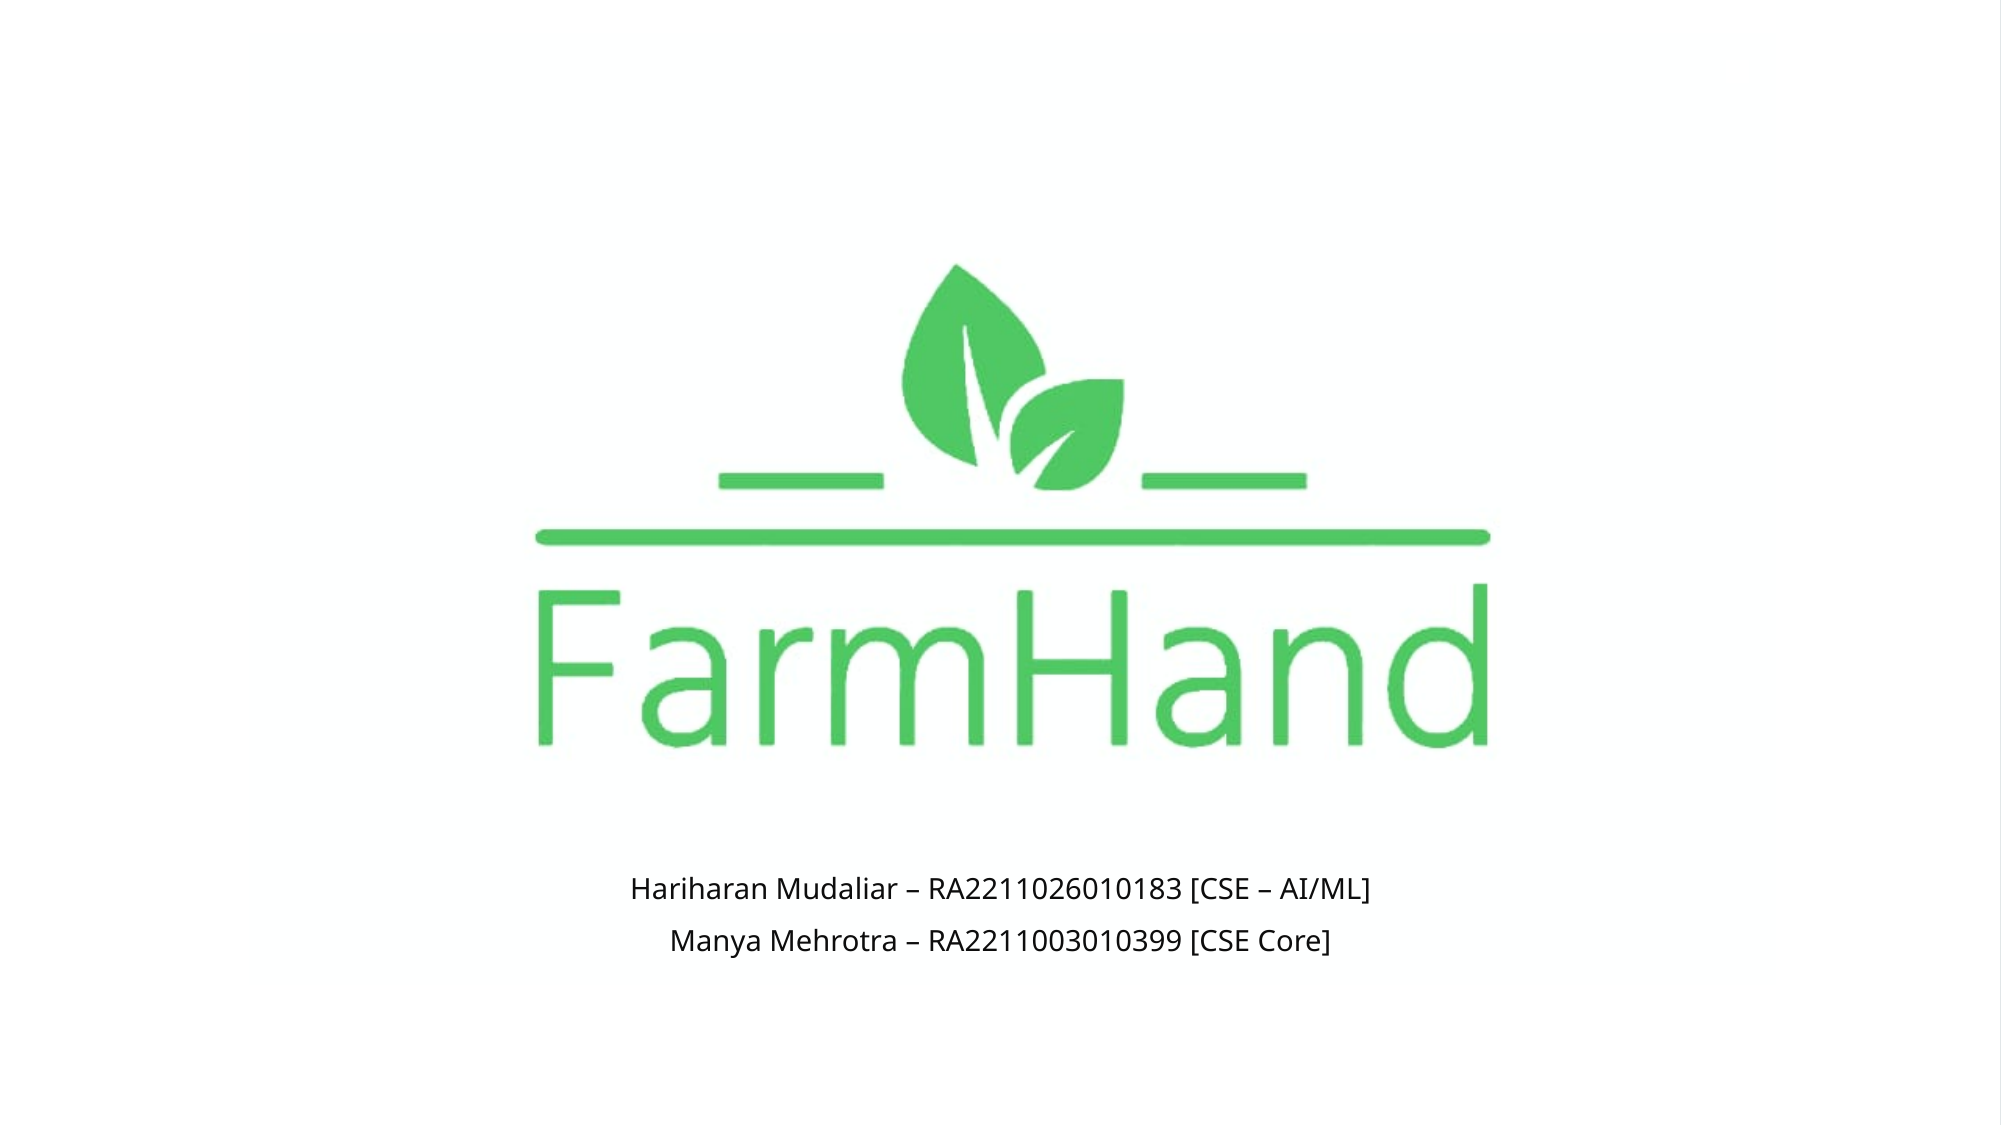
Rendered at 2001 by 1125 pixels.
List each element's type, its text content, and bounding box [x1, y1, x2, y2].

subtitle Hariharan Mudaliar – RA2211026010183 [CSE – AI/ML] Manya Mehrotra – RA2211003010399 [CSE Core] [593, 866, 1408, 996]
picture [0, 0, 2001, 1125]
